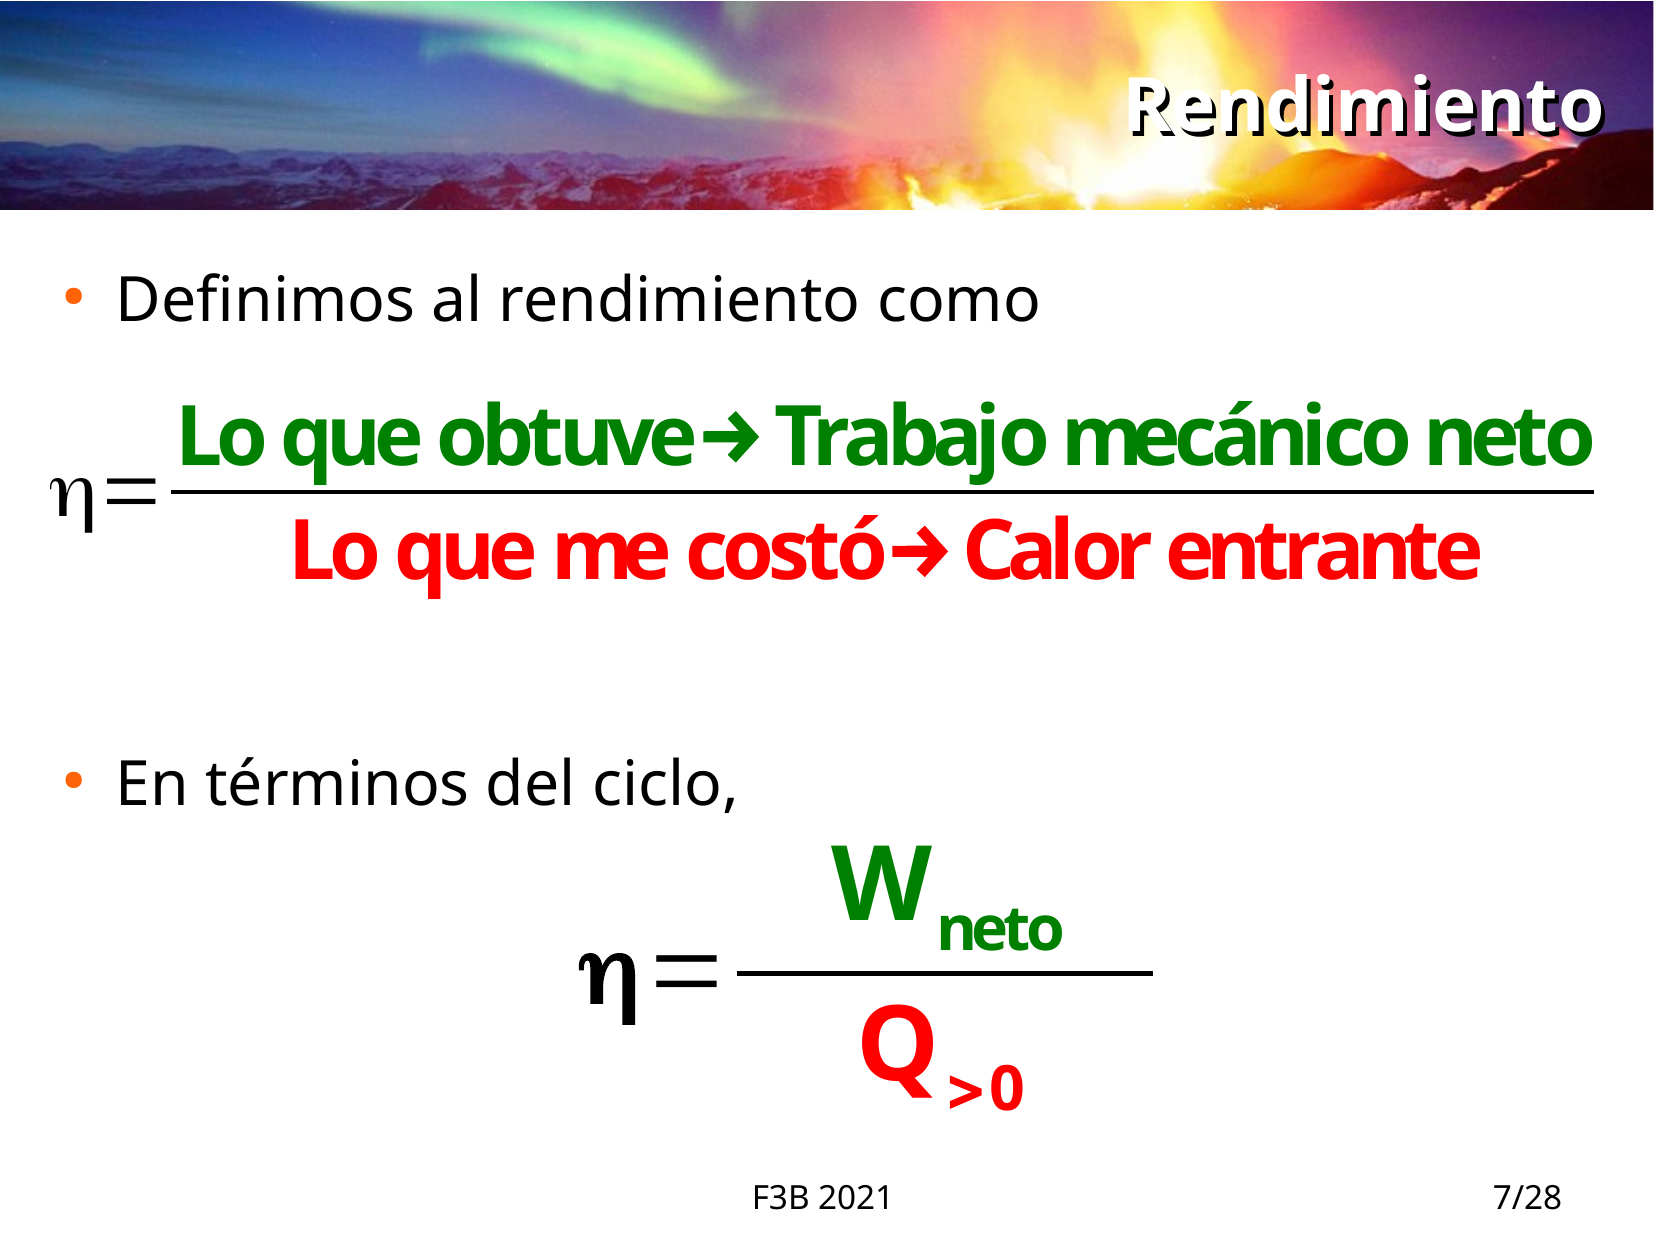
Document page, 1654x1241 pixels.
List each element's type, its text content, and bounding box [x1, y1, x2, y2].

chart [570, 819, 1164, 1126]
chart [39, 385, 1606, 601]
picture [0, 1, 1654, 210]
list Definimos al rendimiento como En términos del ciclo, [45, 255, 1606, 385]
list Definimos al rendimiento como En términos del ciclo, [45, 601, 1606, 1156]
title Rendimiento [45, 15, 1606, 191]
